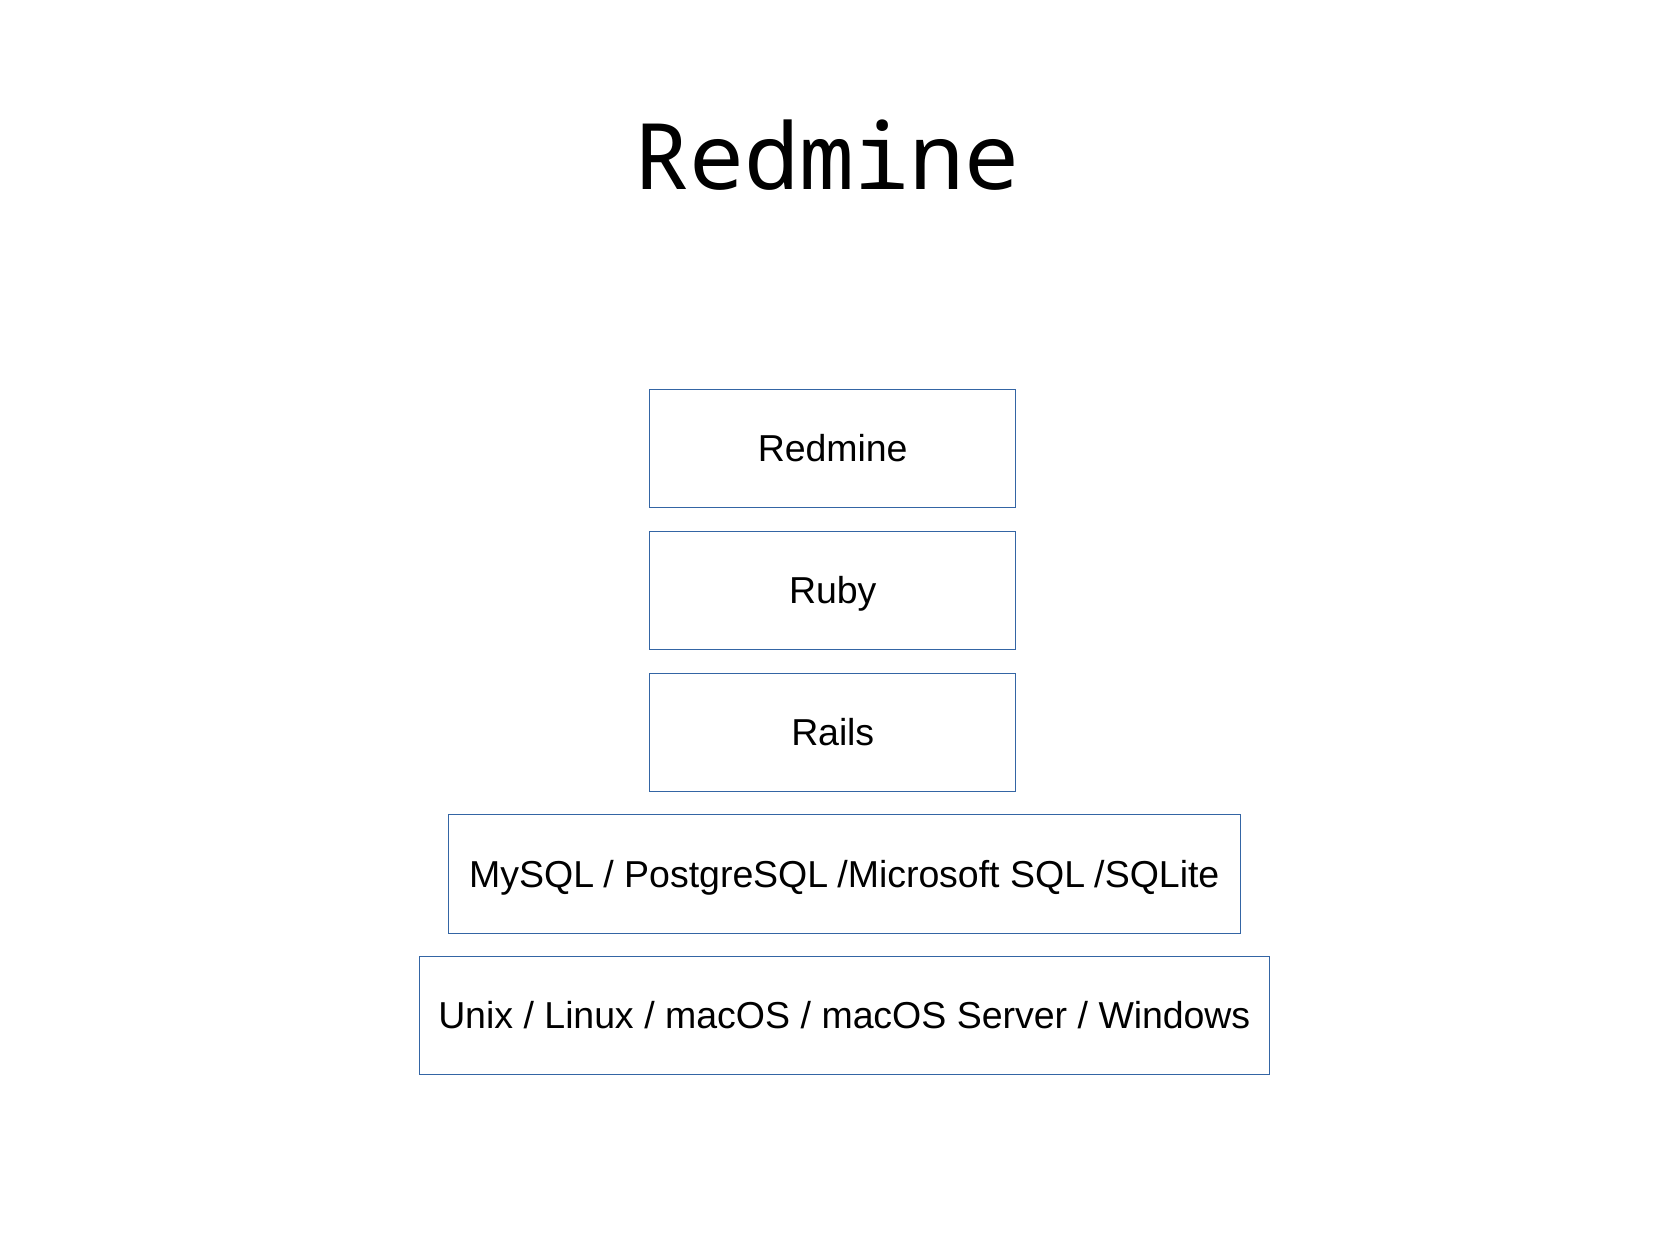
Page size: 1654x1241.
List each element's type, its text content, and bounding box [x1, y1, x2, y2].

text_box Unix / Linux / macOS / macOS Server / Windows [419, 956, 1270, 1075]
title Redmine [82, 49, 1571, 257]
text_box Rails [649, 673, 1016, 792]
text_box MySQL / PostgreSQL /Microsoft SQL /SQLite [448, 814, 1241, 934]
text_box Ruby [649, 531, 1016, 650]
text_box Redmine [649, 389, 1016, 508]
